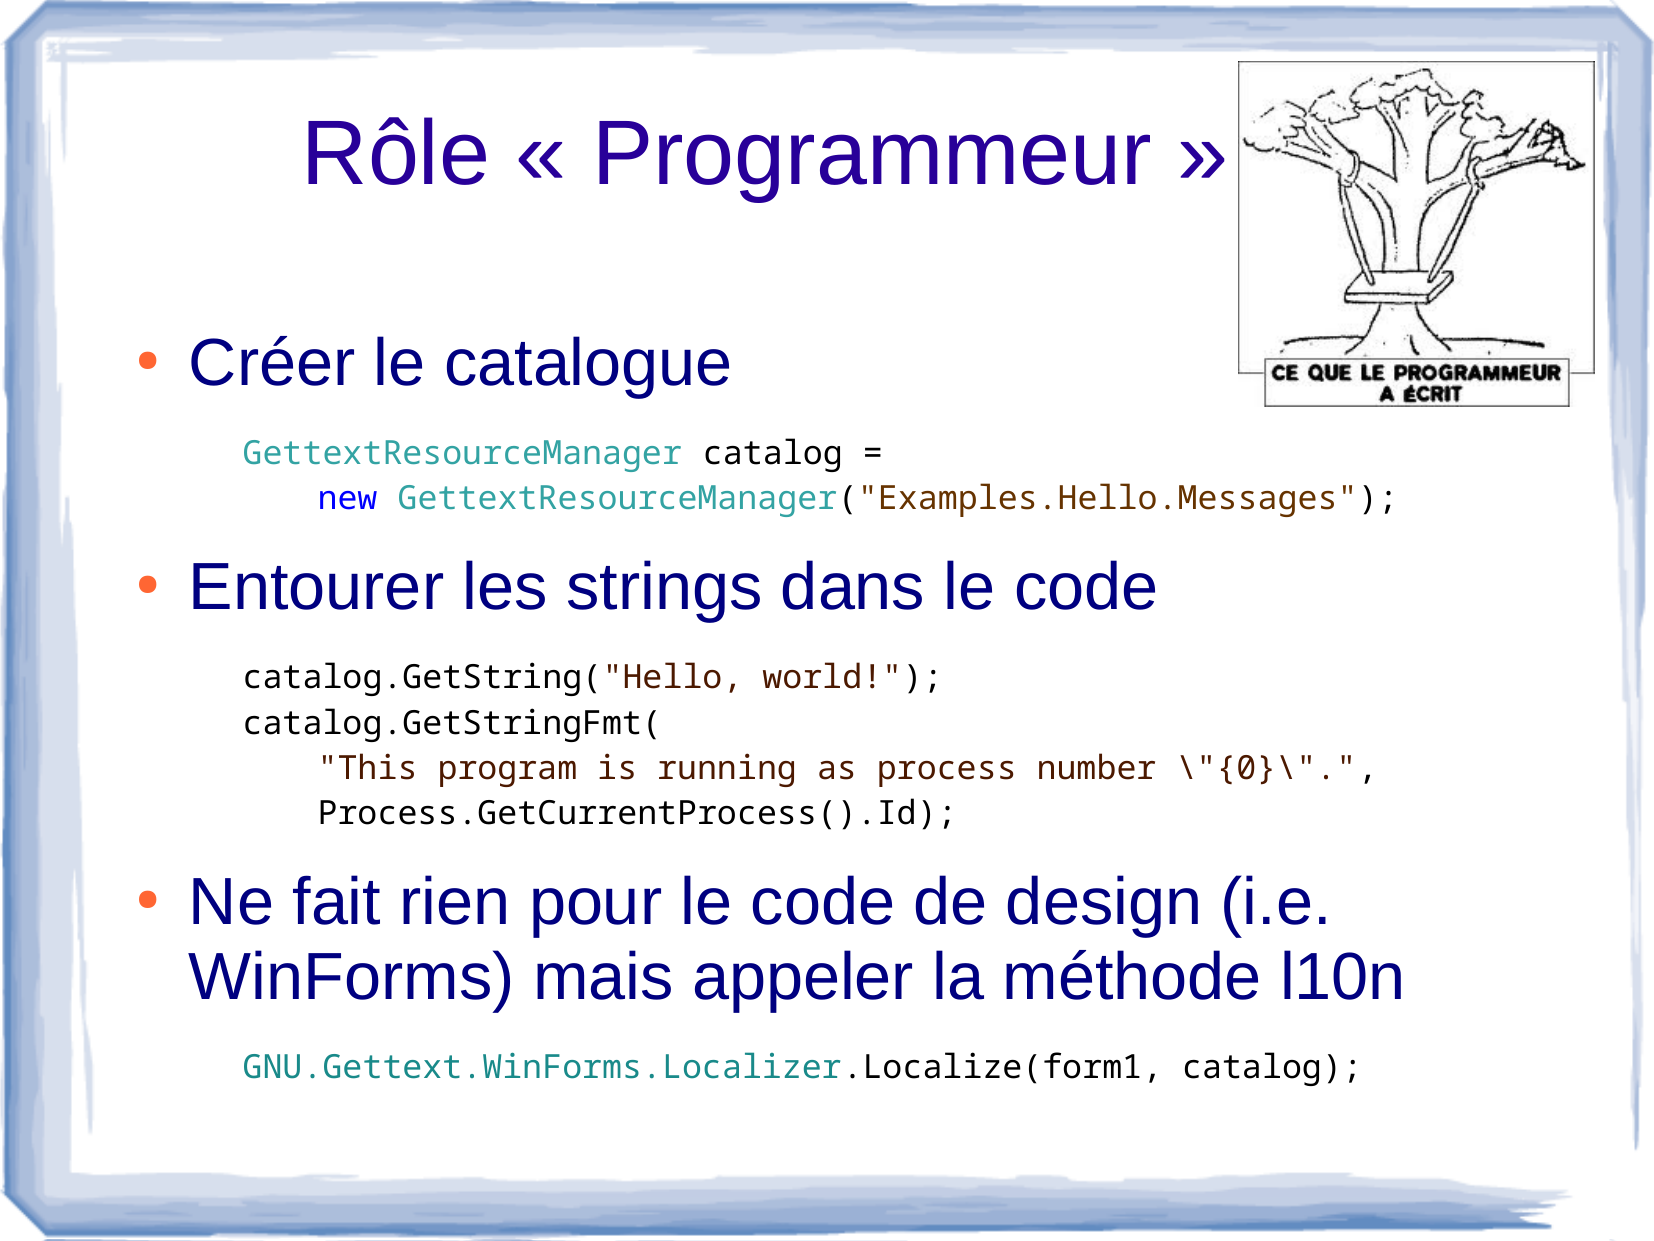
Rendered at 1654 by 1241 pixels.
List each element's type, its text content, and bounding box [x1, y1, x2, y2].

title Rôle « Programmeur » [82, 56, 1571, 250]
list Créer le catalogue GettextResourceManager catalog = new GettextResourceManager("Examples.Hello.Messages"); Entourer les strings dans le code catalog.GetString("Hello, world!"); catalog.GetStringFmt( "This program is running as process number \"{0}\".", Process.GetCurrentProcess().Id); Ne fait rien pour le code de design (i.e. WinForms) mais appeler la méthode l10n GNU.Gettext.WinForms.Localizer.Localize(form1, catalog); [118, 324, 1571, 1129]
picture [0, 0, 1654, 1241]
